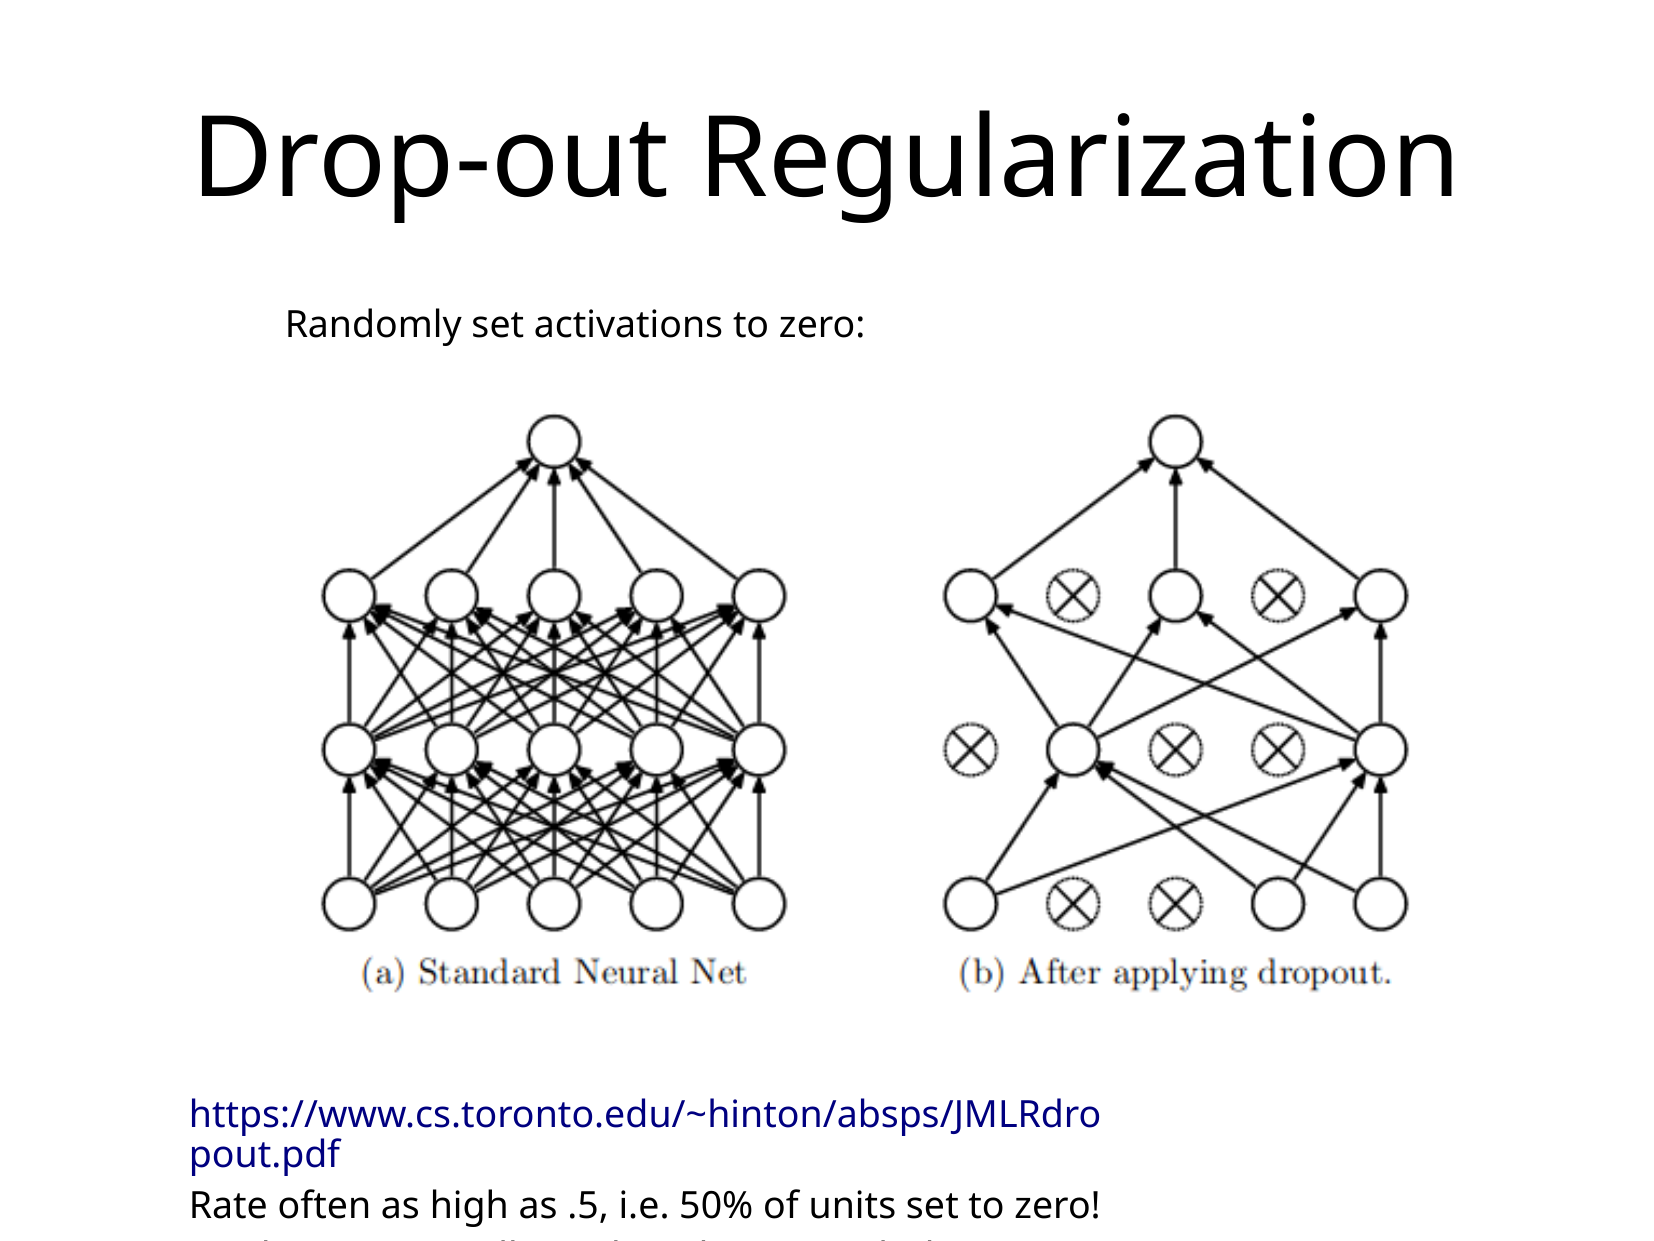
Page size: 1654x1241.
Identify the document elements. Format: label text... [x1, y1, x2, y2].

text_box Randomly set activations to zero: [270, 290, 1276, 343]
picture [255, 344, 1489, 1010]
title Drop-out Regularization [82, 49, 1571, 257]
text_box https://www.cs.toronto.edu/~hinton/absps/JMLRdropout.pdf Rate often as high as .5, i.e. 50% of units set to zero! Predictions: use all weights, down-weight by rate [174, 1080, 1126, 1209]
